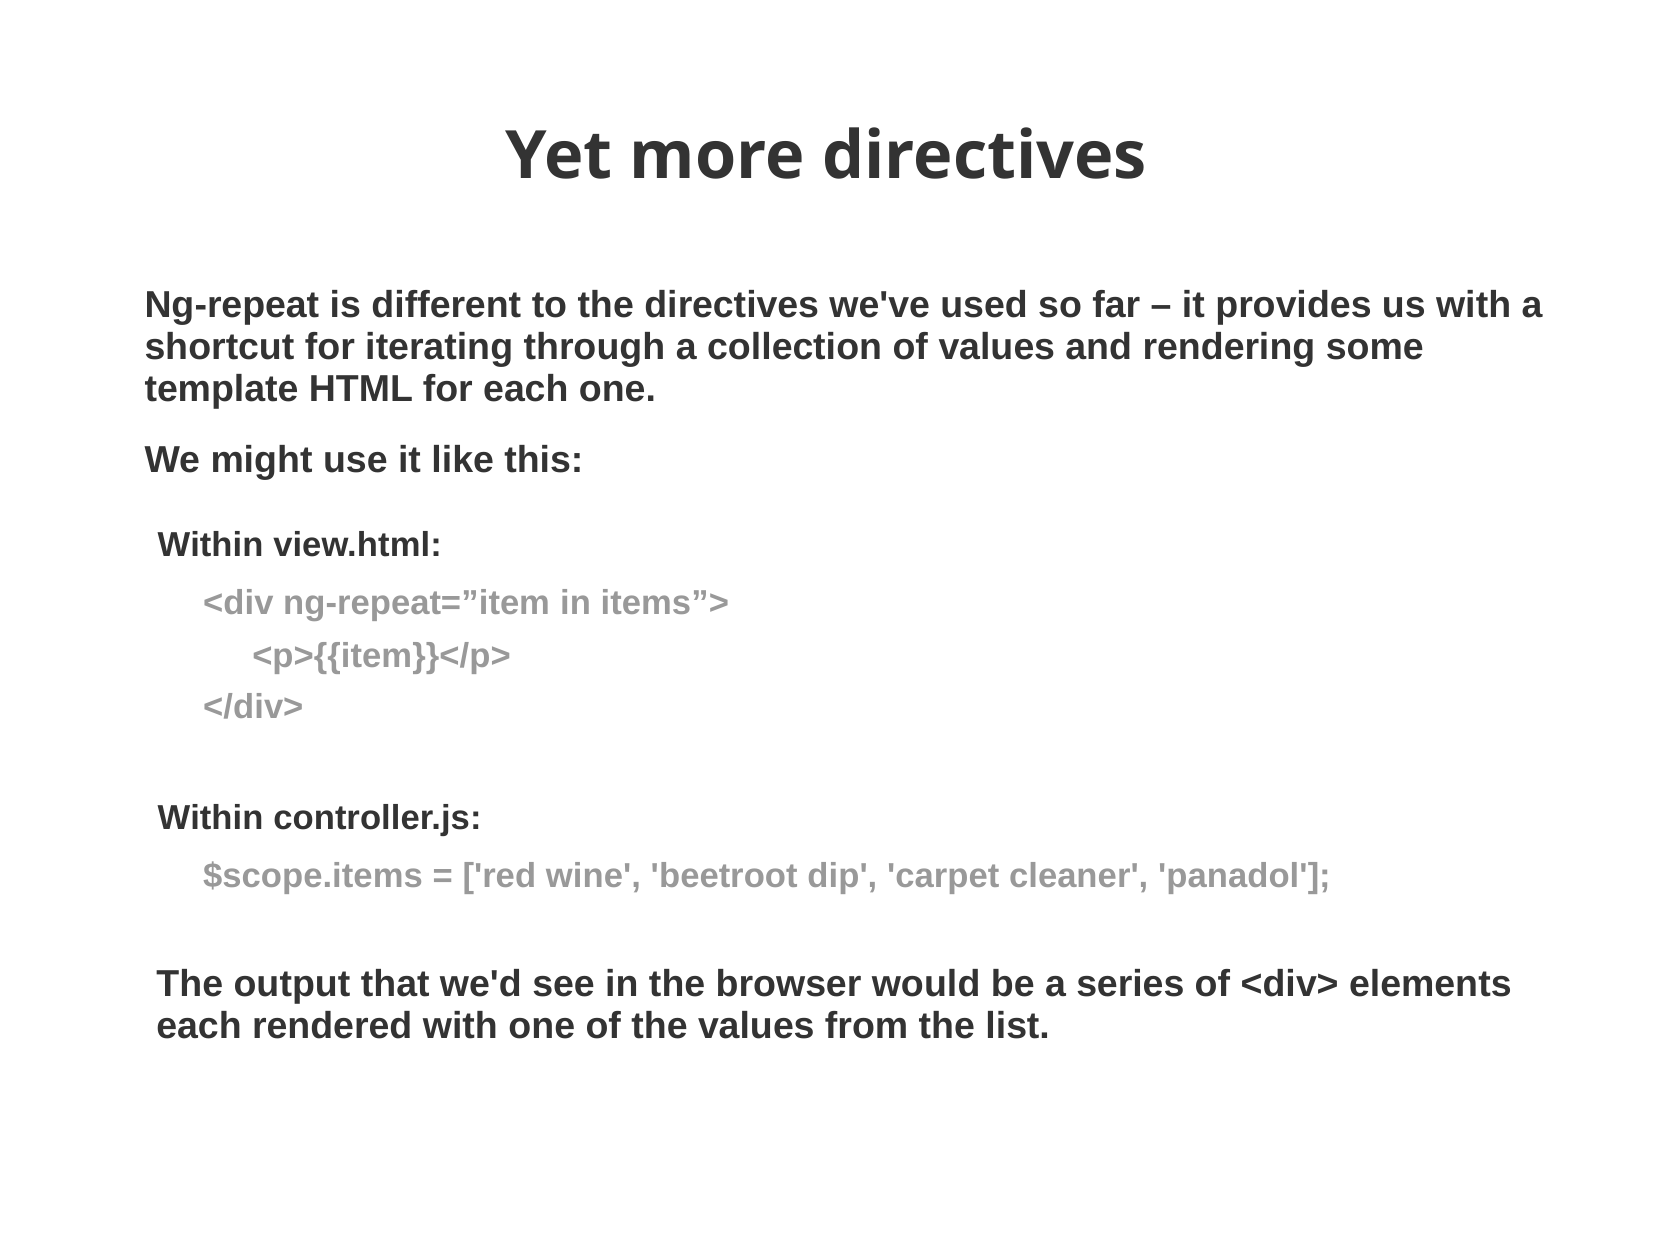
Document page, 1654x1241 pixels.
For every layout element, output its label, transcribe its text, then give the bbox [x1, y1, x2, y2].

list Ng-repeat is different to the directives we've used so far – it provides us with a shortcut for iterating through a collection of values and rendering some template HTML for each one. We might use it like this: [82, 283, 1571, 714]
list Within view.html: <div ng-repeat=”item in items”> <p>{{item}}</p> </div> Within controller.js: $scope.items = ['red wine', 'beetroot dip', 'carpet cleaner', 'panadol']; [118, 467, 1607, 898]
title Yet more directives [82, 49, 1571, 257]
text_box The output that we'd see in the browser would be a series of <div> elements each rendered with one of the values from the list. [94, 962, 1560, 1099]
